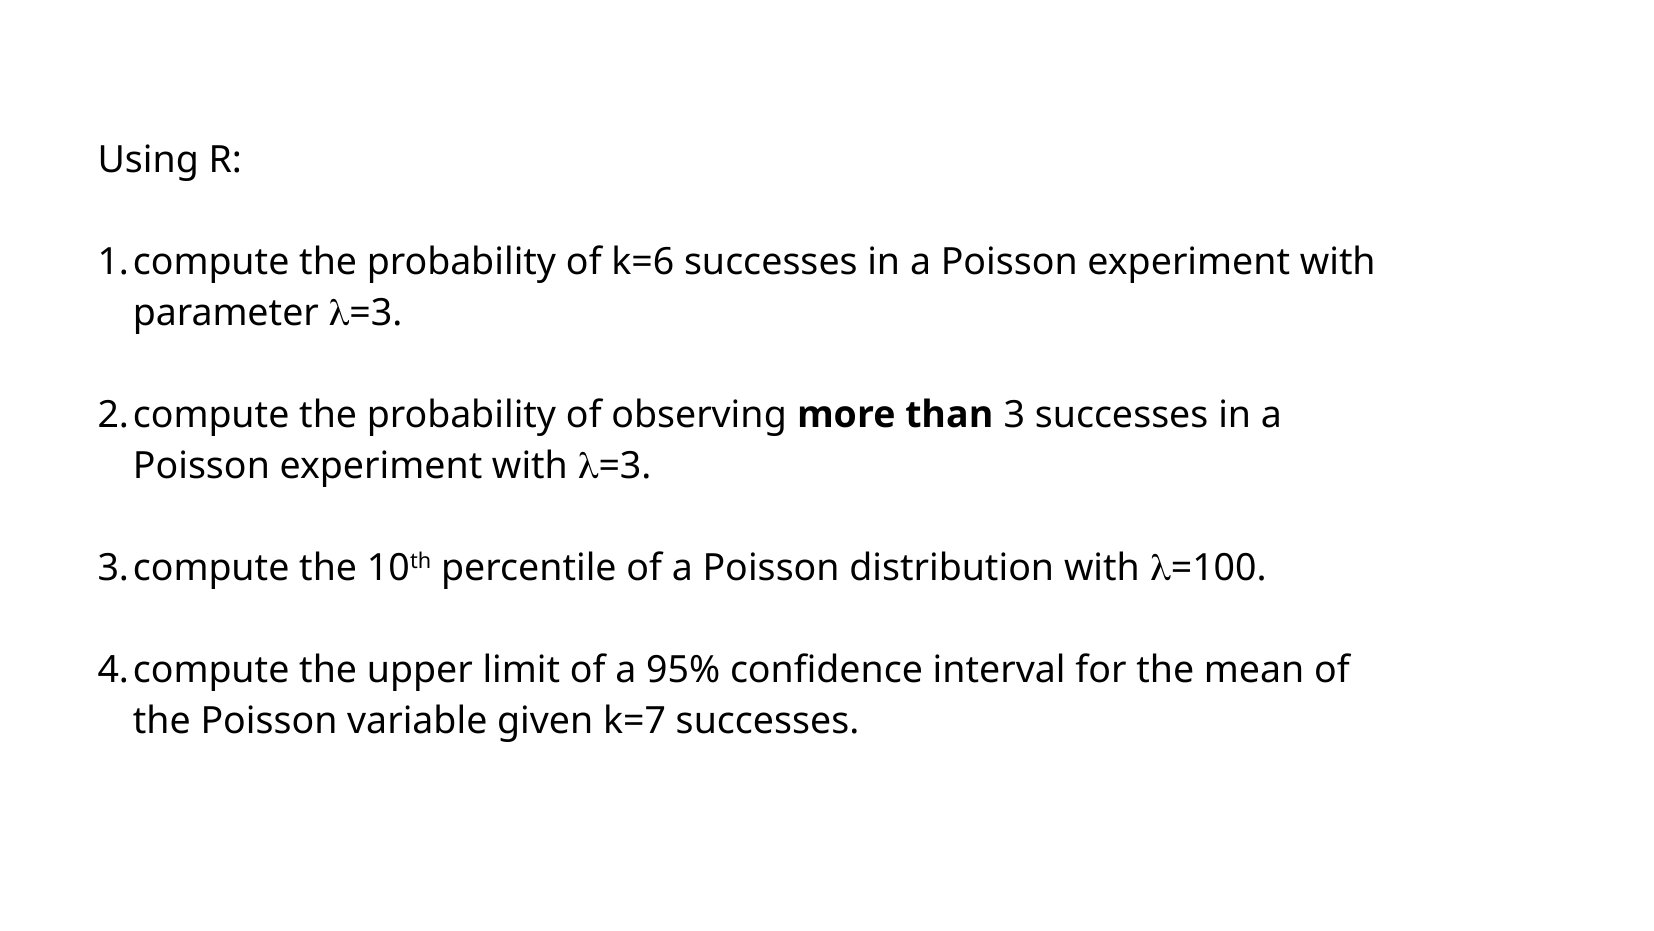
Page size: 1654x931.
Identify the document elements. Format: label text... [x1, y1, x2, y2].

text_box Using R: compute the probability of k=6 successes in a Poisson experiment with parameter l=3. compute the probability of observing more than 3 successes in a Poisson experiment with l=3. compute the 10th percentile of a Poisson distribution with l=100. compute the upper limit of a 95% confidence interval for the mean of the Poisson variable given k=7 successes. [82, 125, 1418, 780]
